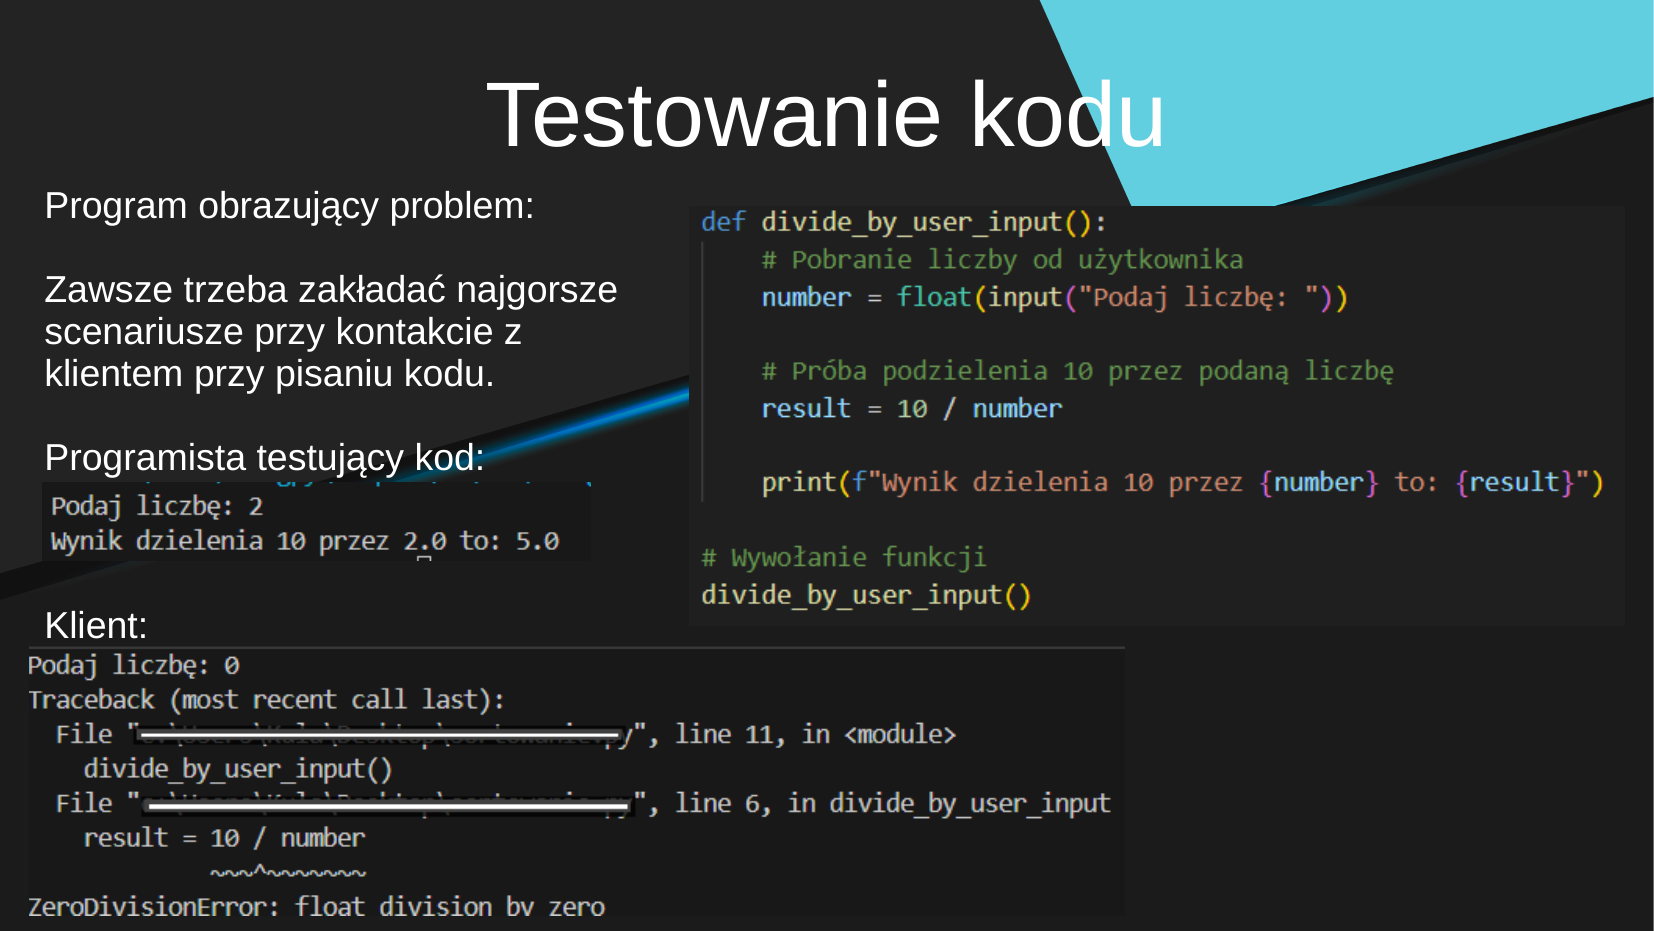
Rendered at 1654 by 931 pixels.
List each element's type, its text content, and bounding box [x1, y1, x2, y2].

text_box Program obrazujący problem: Zawsze trzeba zakładać najgorsze scenariusze przy kontakcie z klientem przy pisaniu kodu. Programista testujący kod: Klient: [29, 177, 650, 646]
title Testowanie kodu [82, 37, 1571, 193]
picture [0, 0, 1654, 931]
